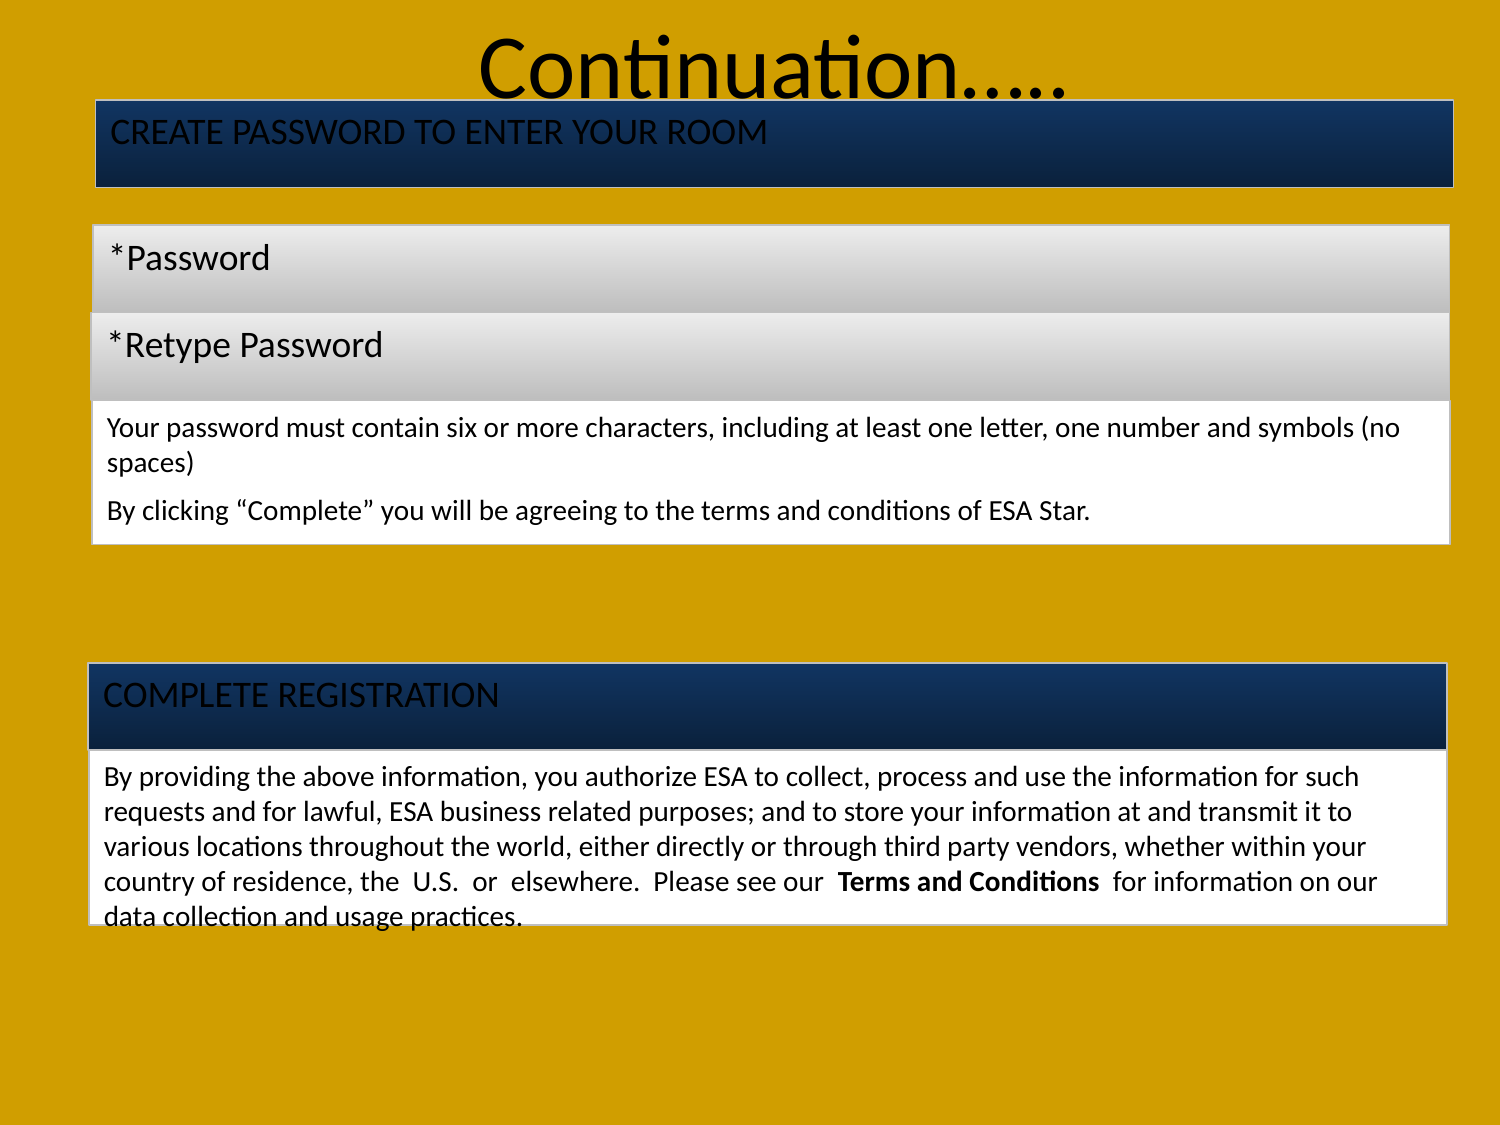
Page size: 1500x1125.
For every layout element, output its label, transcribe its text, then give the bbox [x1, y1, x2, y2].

list CREATE PASSWORD TO ENTER YOUR ROOM [95, 99, 1454, 188]
text_box By providing the above information, you authorize ESA to collect, process and use the information for such requests and for lawful, ESA business related purposes; and to store your information at and transmit it to various locations throughout the world, either directly or through third party vendors, whether within your country of residence, the U.S. or elsewhere. Please see our Terms and Conditions for information on our data collection and usage practices. [88, 750, 1447, 925]
text_box Your password must contain six or more characters, including at least one letter, one number and symbols (no spaces) By clicking “Complete” you will be agreeing to the terms and conditions of ESA Star. [91, 400, 1450, 545]
text_box COMPLETE REGISTRATION [88, 662, 1447, 750]
text_box *Retype Password [91, 312, 1450, 400]
title Continuation….. [99, 0, 1450, 99]
text_box *Password [92, 224, 1450, 312]
